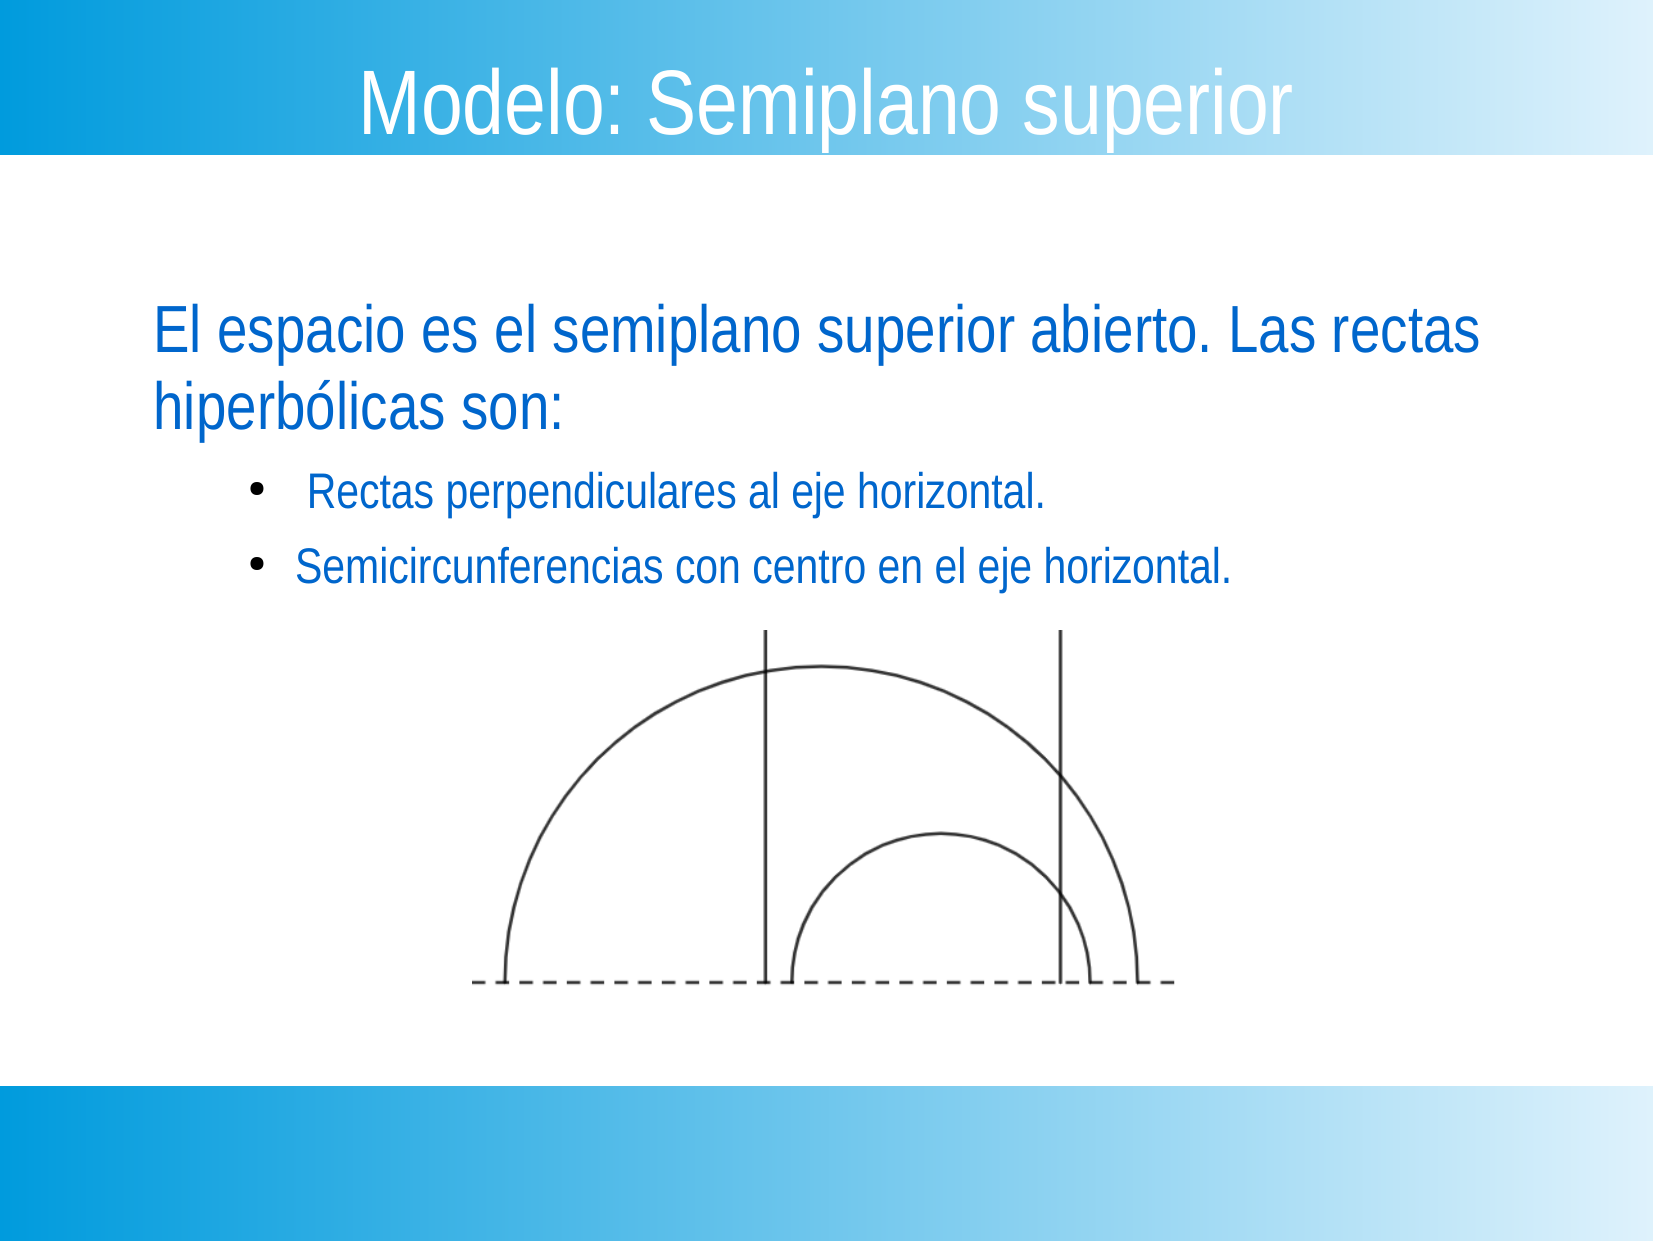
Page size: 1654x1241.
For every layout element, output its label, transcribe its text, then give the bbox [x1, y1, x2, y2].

picture [472, 630, 1182, 1075]
list El espacio es el semiplano superior abierto. Las rectas hiperbólicas son: Rectas perpendiculares al eje horizontal. Semicircunferencias con centro en el eje horizontal. [82, 290, 1571, 634]
title Modelo: Semiplano superior [82, 49, 1571, 155]
